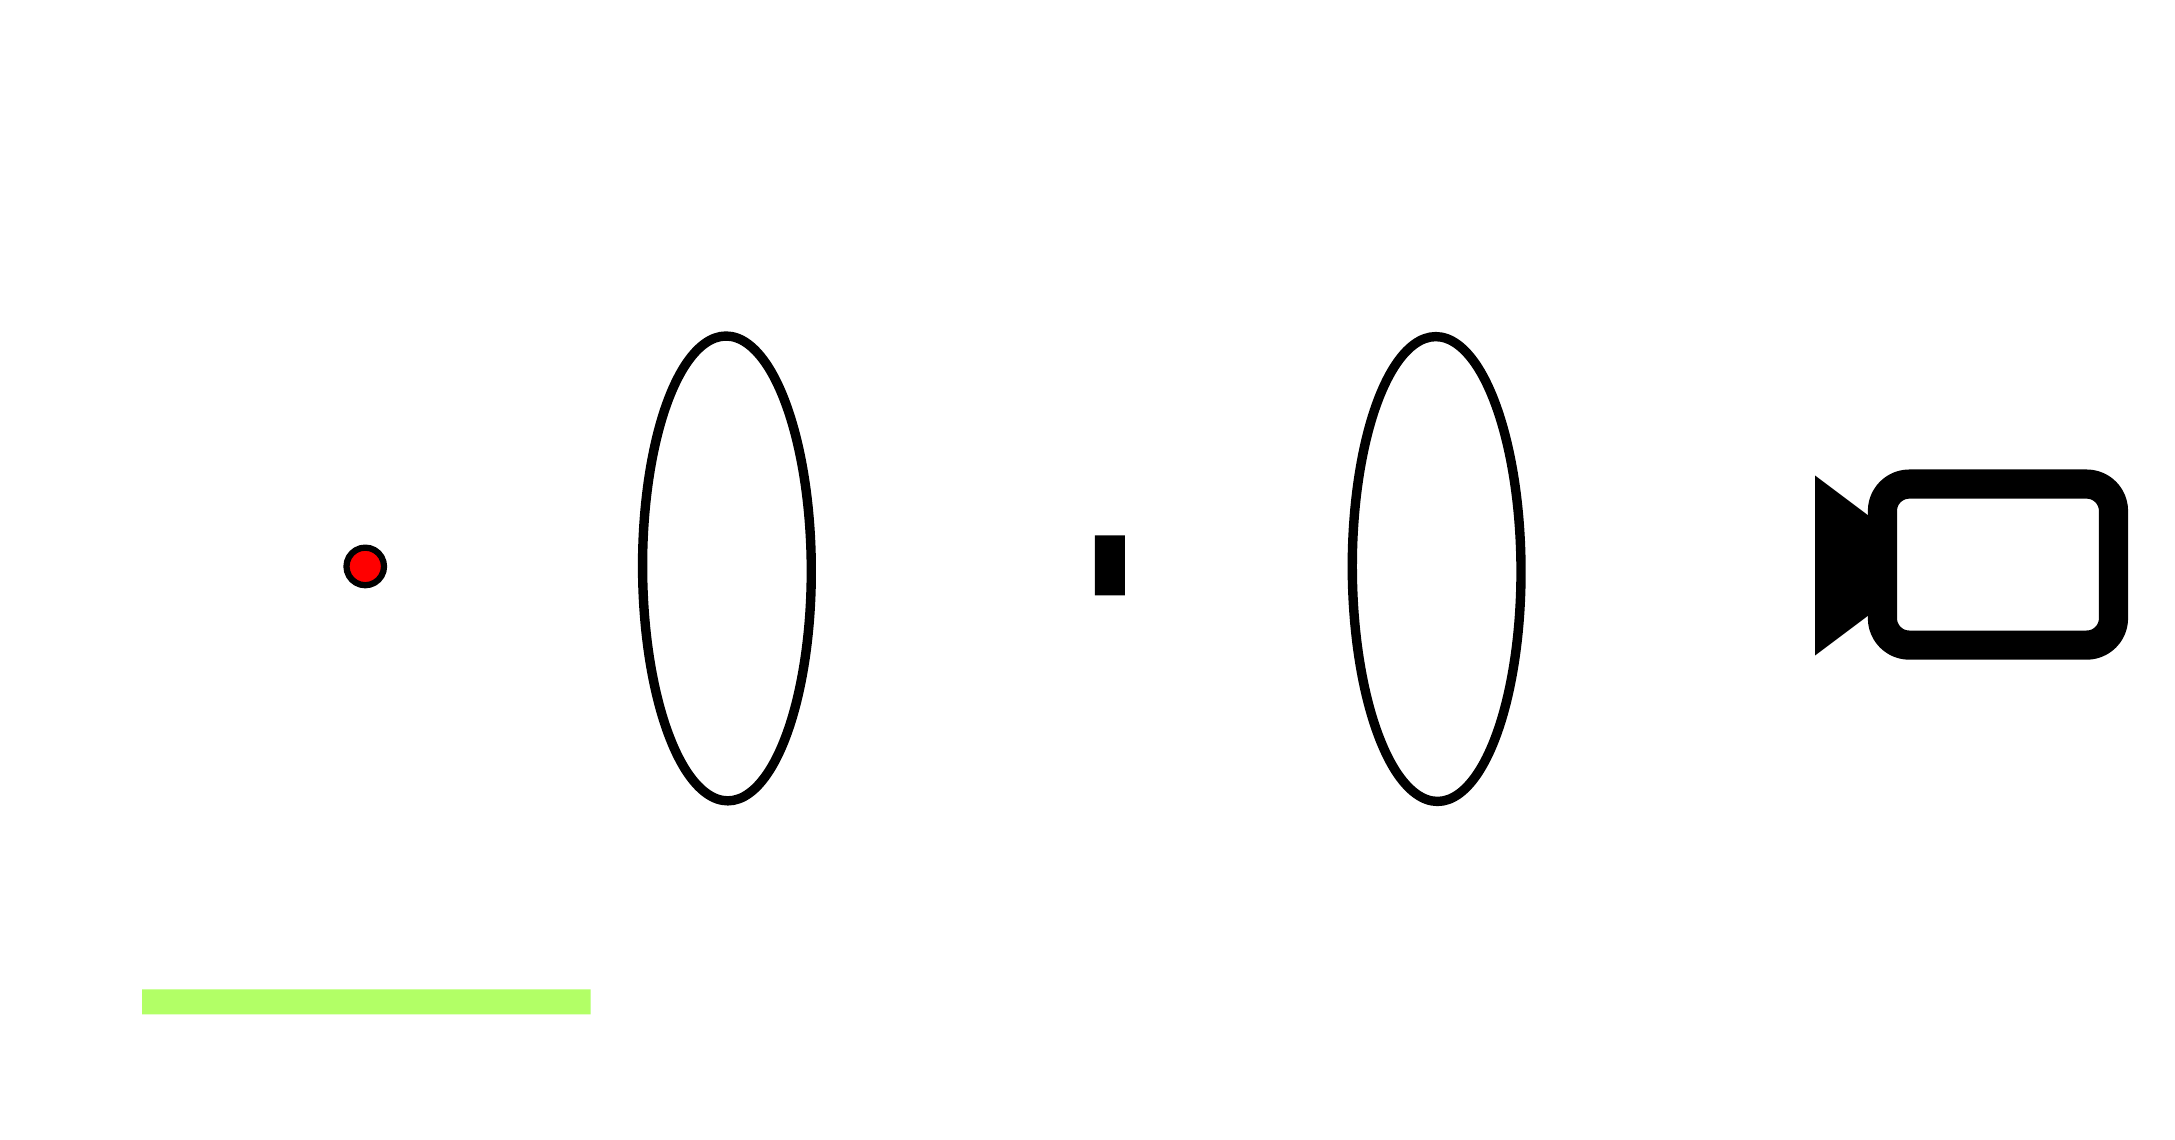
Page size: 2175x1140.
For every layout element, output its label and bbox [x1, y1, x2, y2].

text_box [1815, 475, 1876, 656]
text_box [1094, 535, 1125, 596]
text_box [1882, 484, 2114, 646]
text_box [346, 547, 385, 586]
text_box [642, 336, 812, 801]
text_box [1352, 336, 1522, 802]
